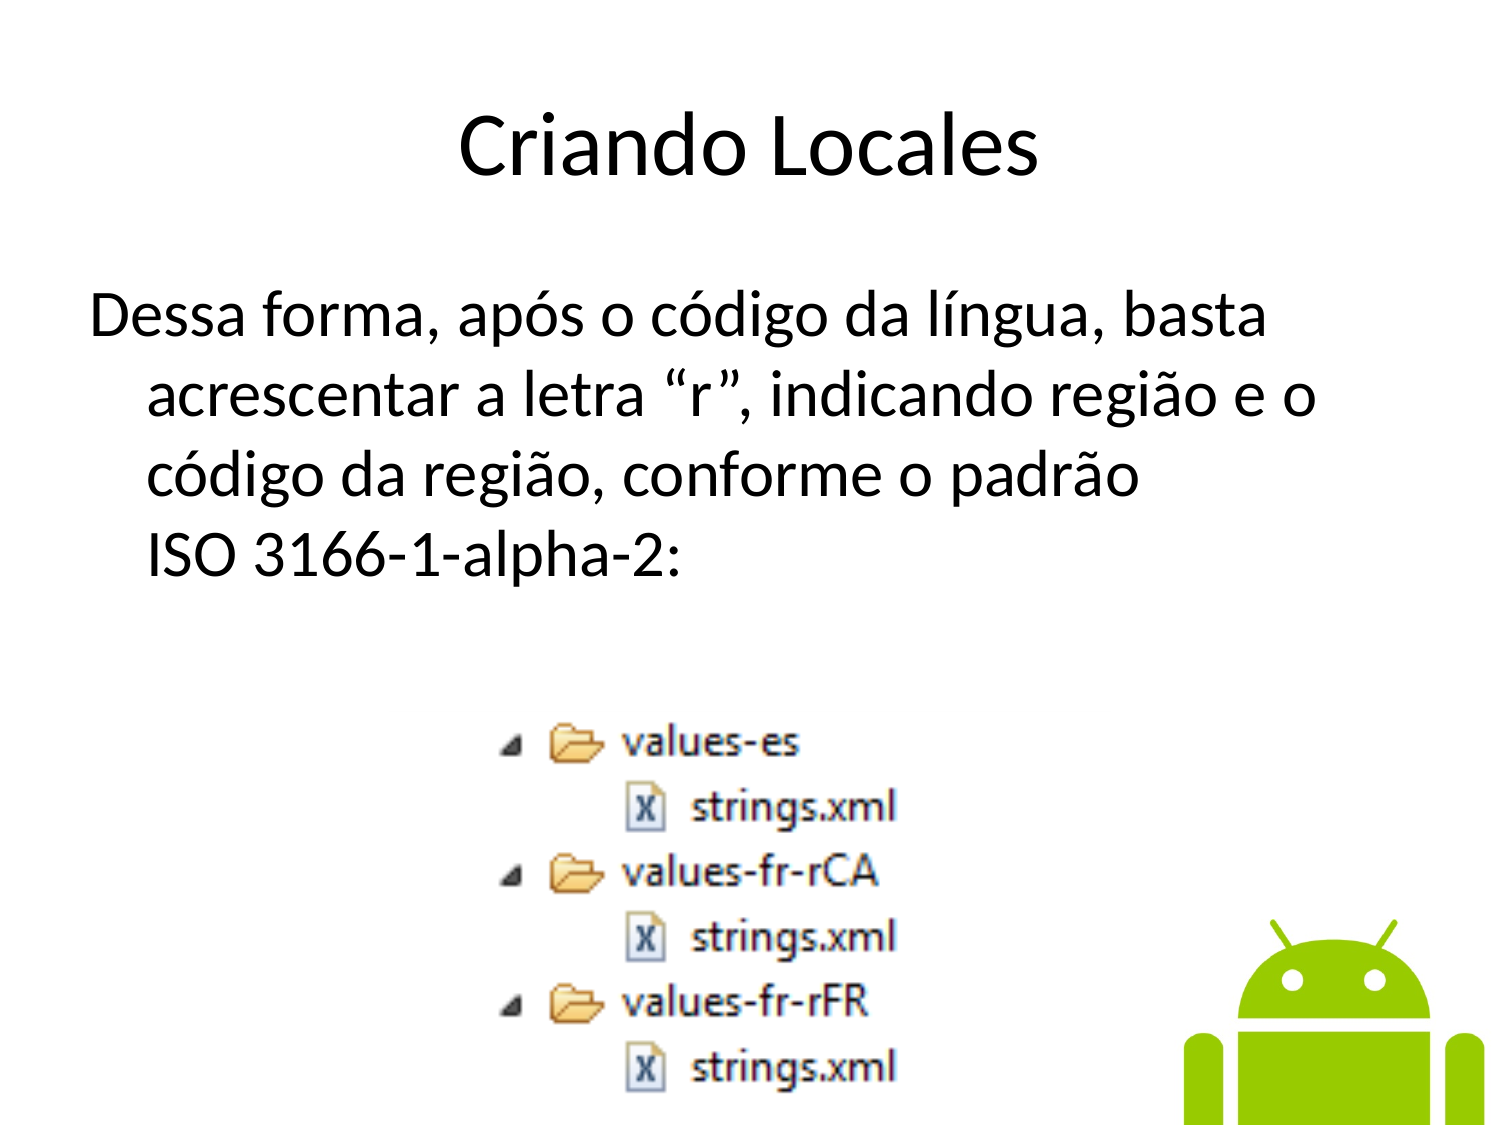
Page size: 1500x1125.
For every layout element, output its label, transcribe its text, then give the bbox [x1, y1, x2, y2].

text_box Criando Locales [75, 45, 1425, 233]
picture [1163, 919, 1500, 1125]
text_box Dessa forma, após o código da língua, basta acrescentar a letra “r”, indicando região e o código da região, conforme o padrão ISO 3166-1-alpha-2: [75, 262, 1425, 1005]
picture [389, 710, 1111, 1115]
